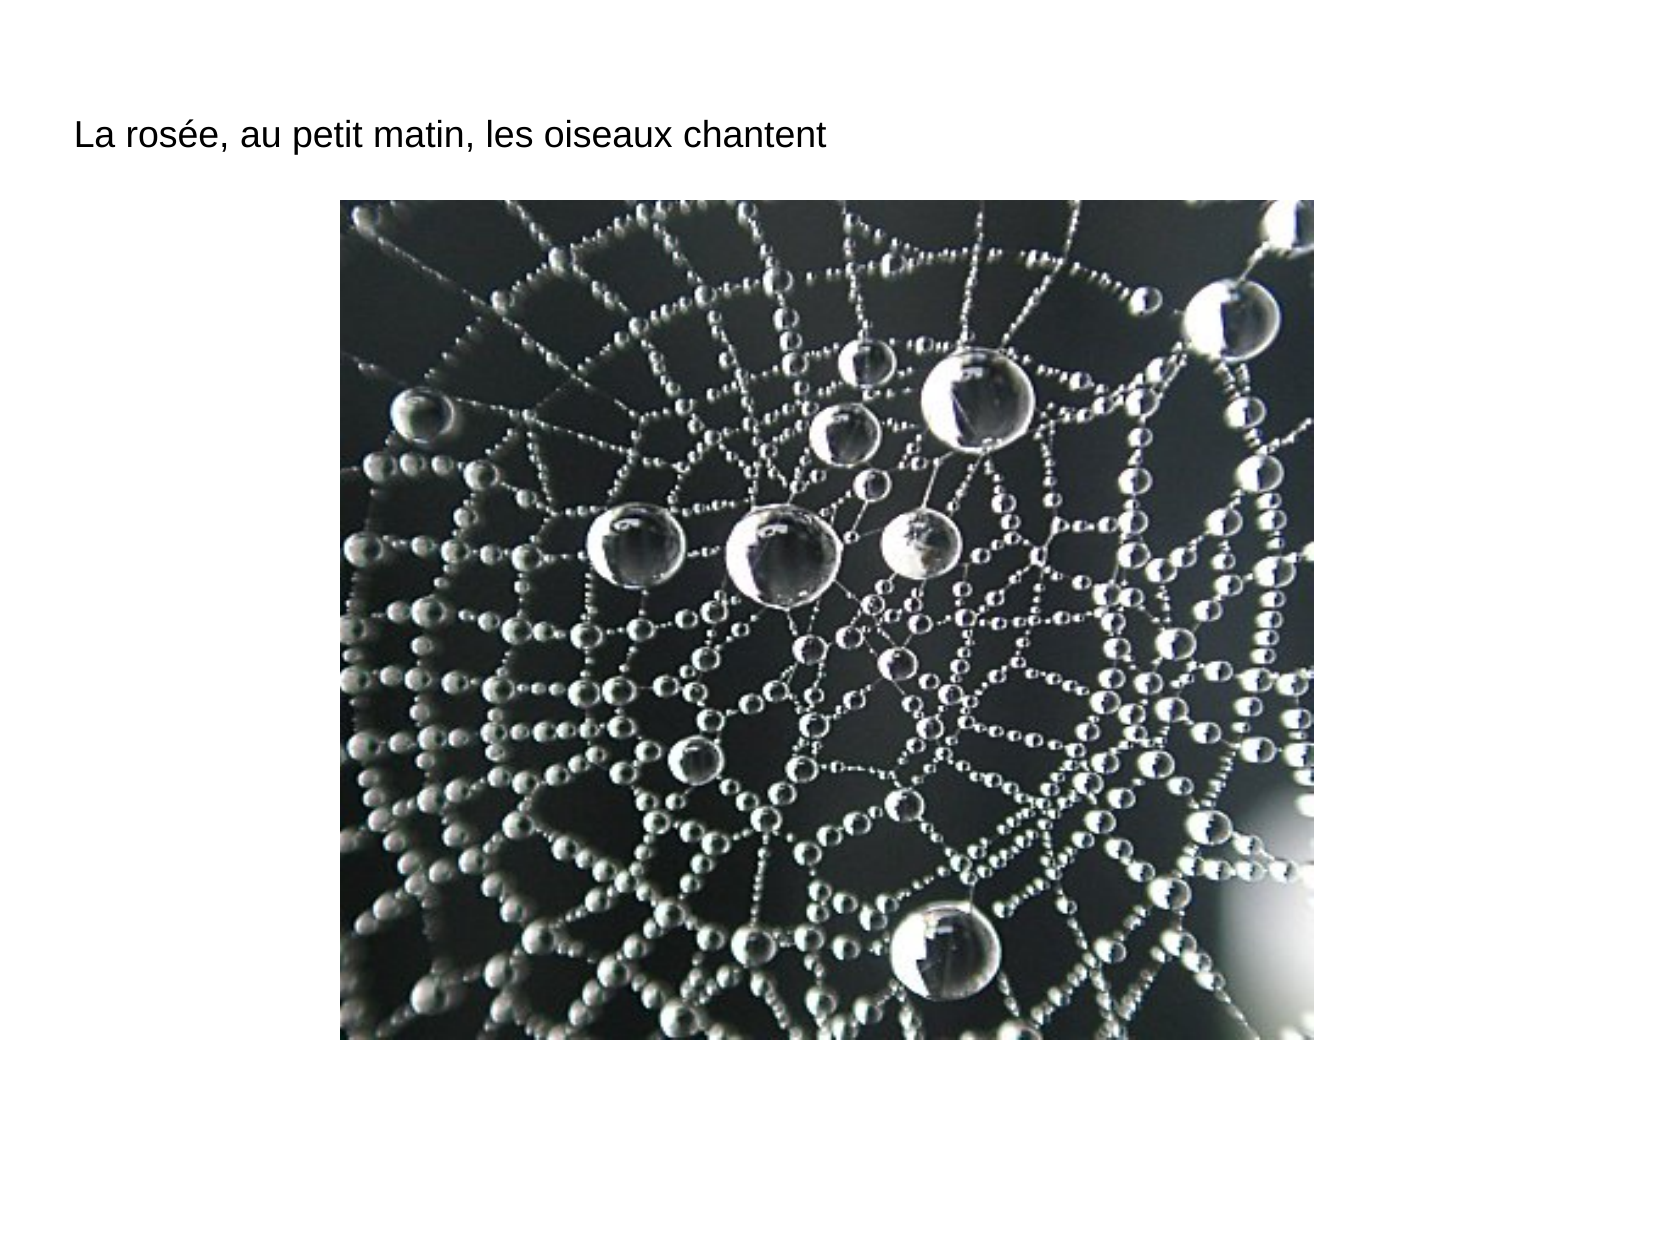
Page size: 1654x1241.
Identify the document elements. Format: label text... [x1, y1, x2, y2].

text_box La rosée, au petit matin, les oiseaux chantent [59, 106, 842, 164]
picture [340, 200, 1314, 1040]
